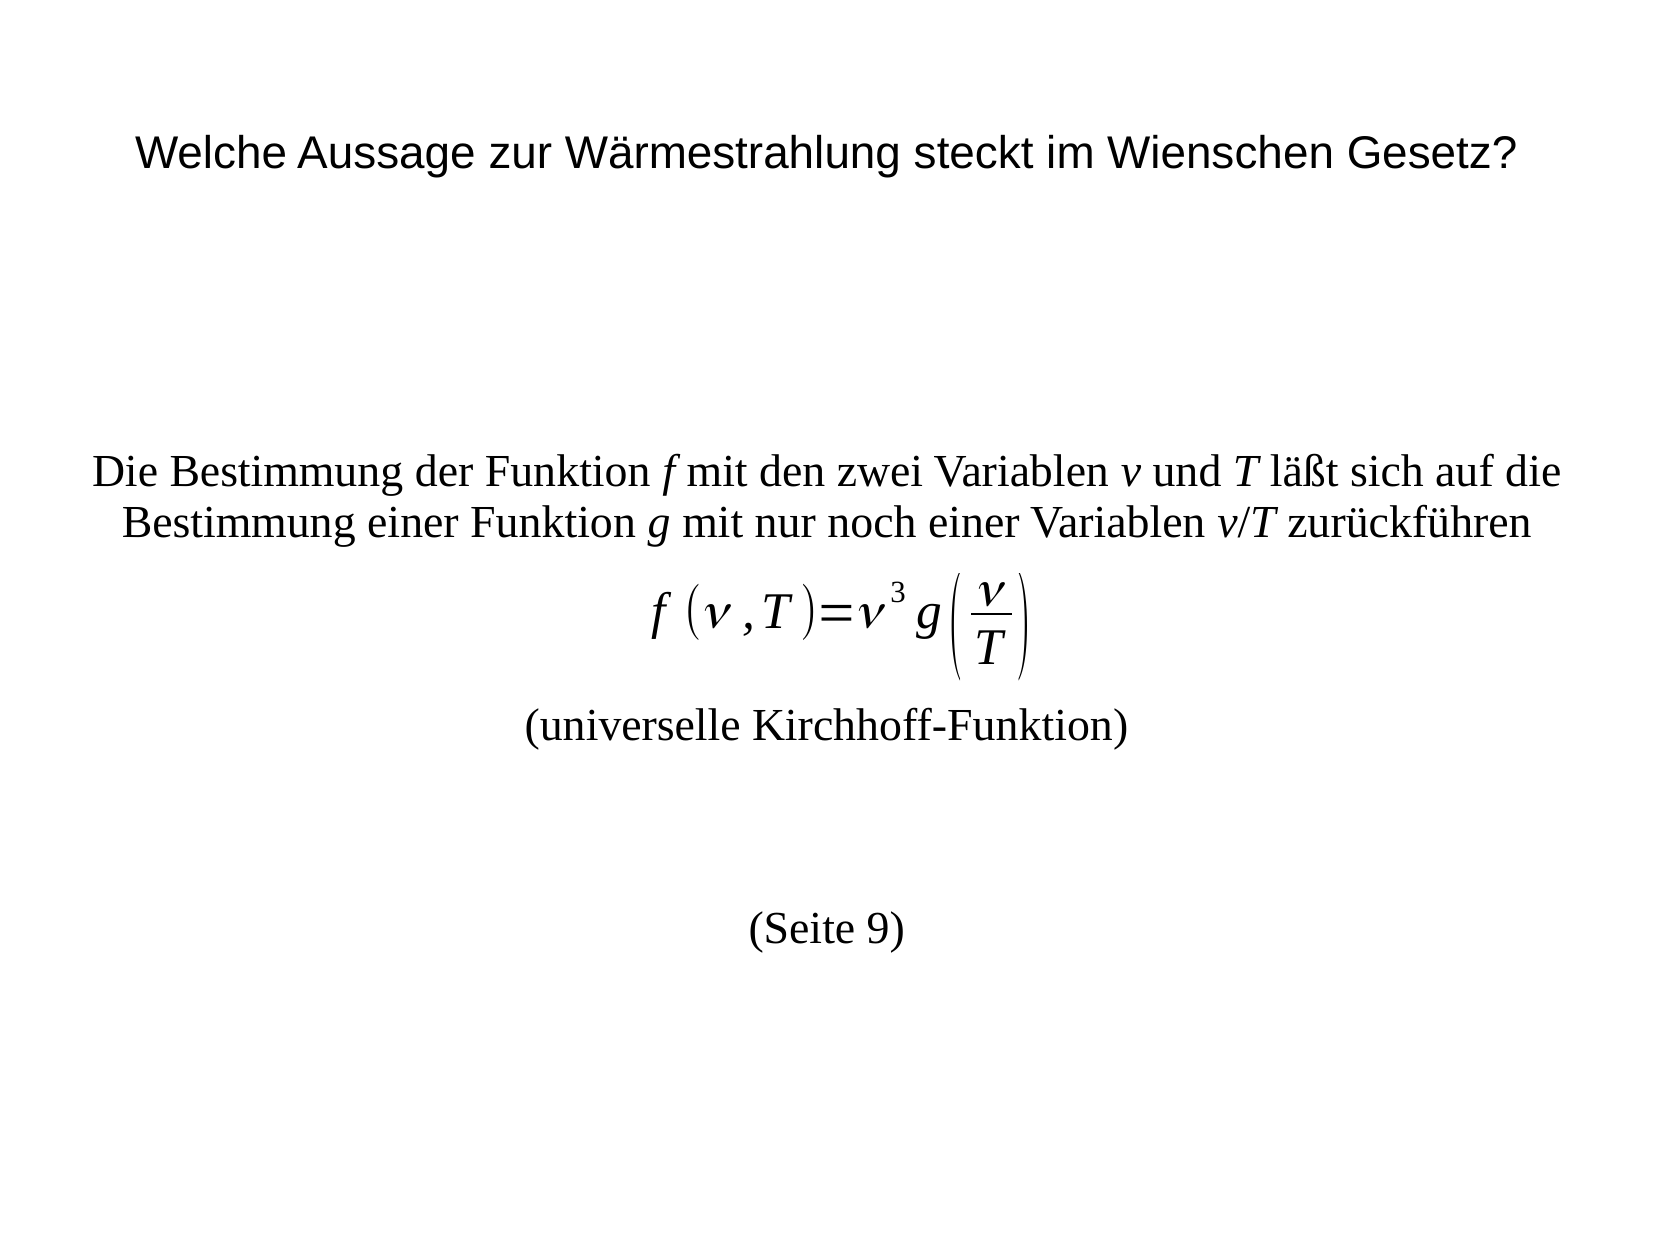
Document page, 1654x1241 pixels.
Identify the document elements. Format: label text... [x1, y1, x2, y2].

title Welche Aussage zur Wärmestrahlung steckt im Wienschen Gesetz? [82, 49, 1571, 257]
chart [629, 573, 1049, 681]
subtitle Die Bestimmung der Funktion f mit den zwei Variablen ν und T läßt sich auf die Bestimmung einer Funktion g mit nur noch einer Variablen ν/T zurückführen (universelle Kirchhoff-Funktion) (Seite 9) [82, 290, 1571, 1109]
